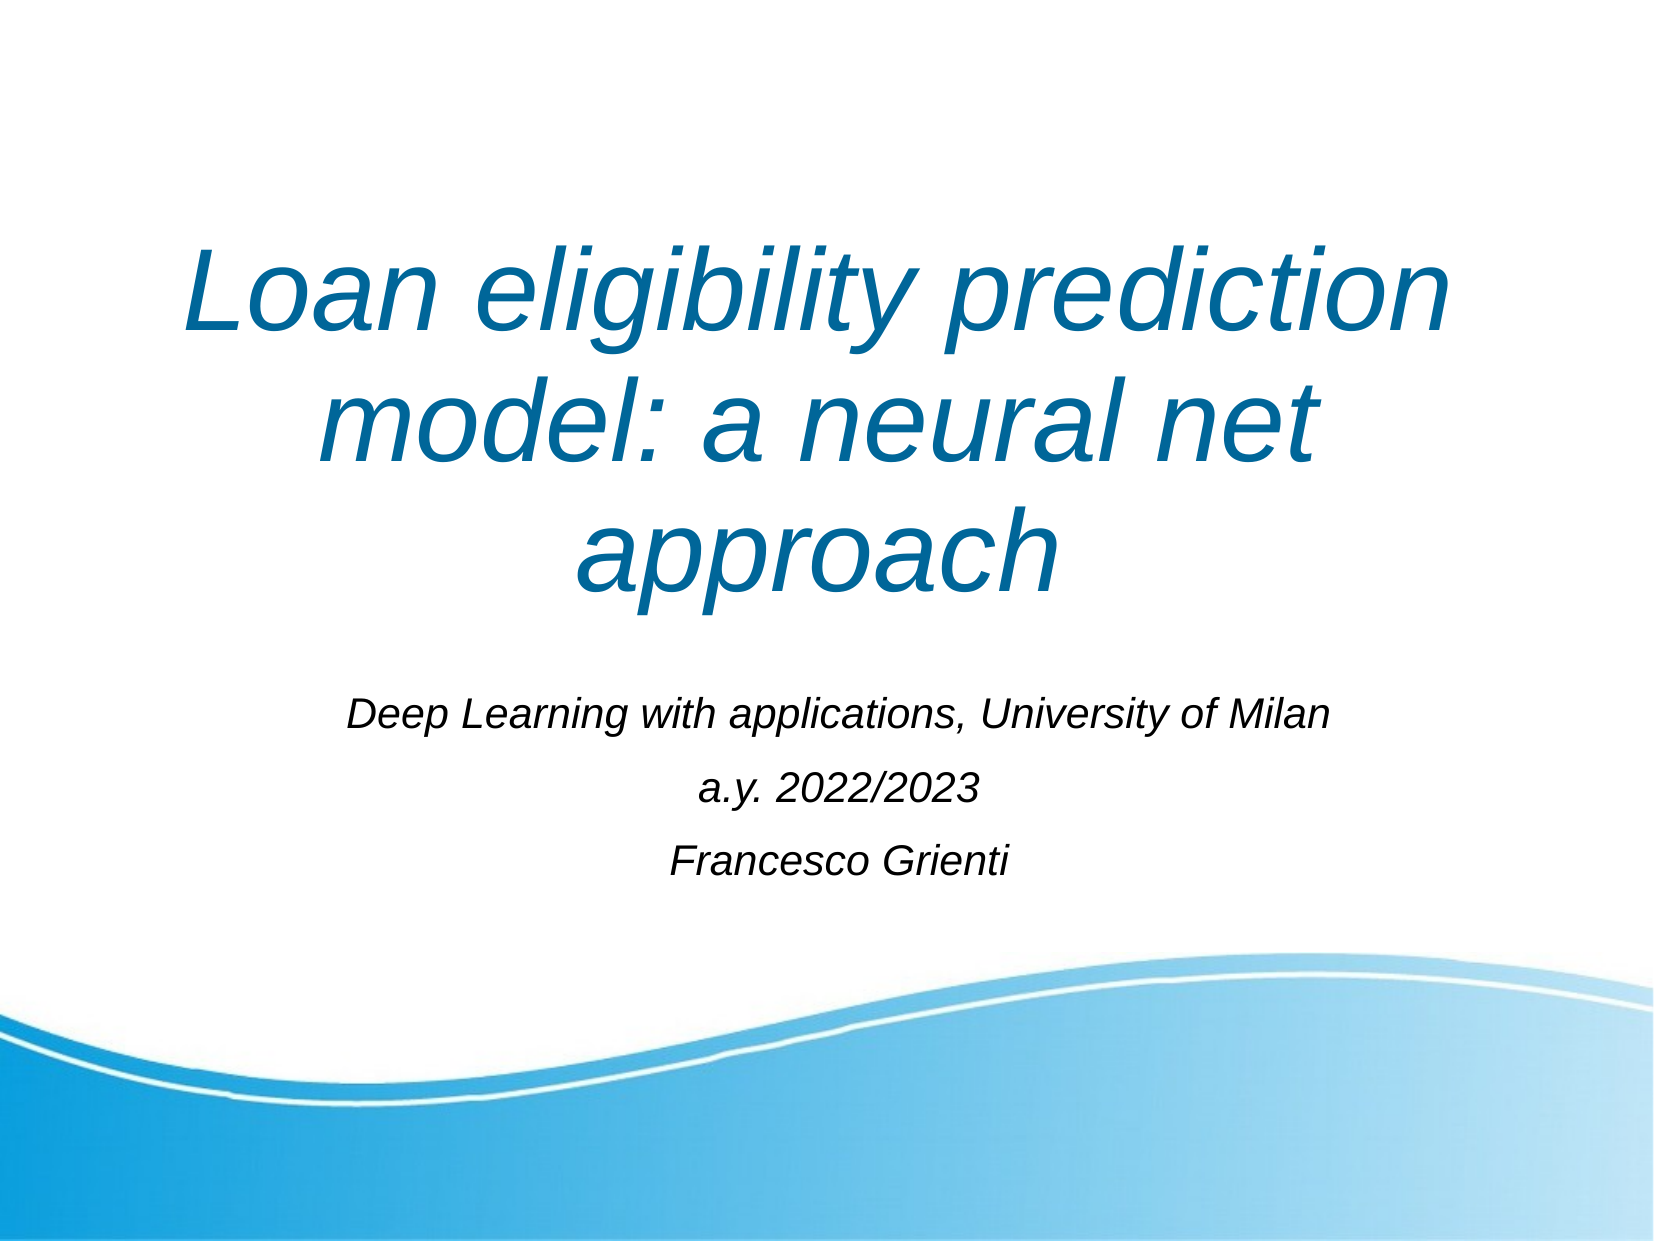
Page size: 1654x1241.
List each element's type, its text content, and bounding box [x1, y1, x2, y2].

title Loan eligibility prediction model: a neural net approach [75, 225, 1564, 617]
picture [0, 952, 1654, 1241]
list Deep Learning with applications, University of Milan a.y. 2022/2023 Francesco Grienti [64, 690, 1553, 960]
